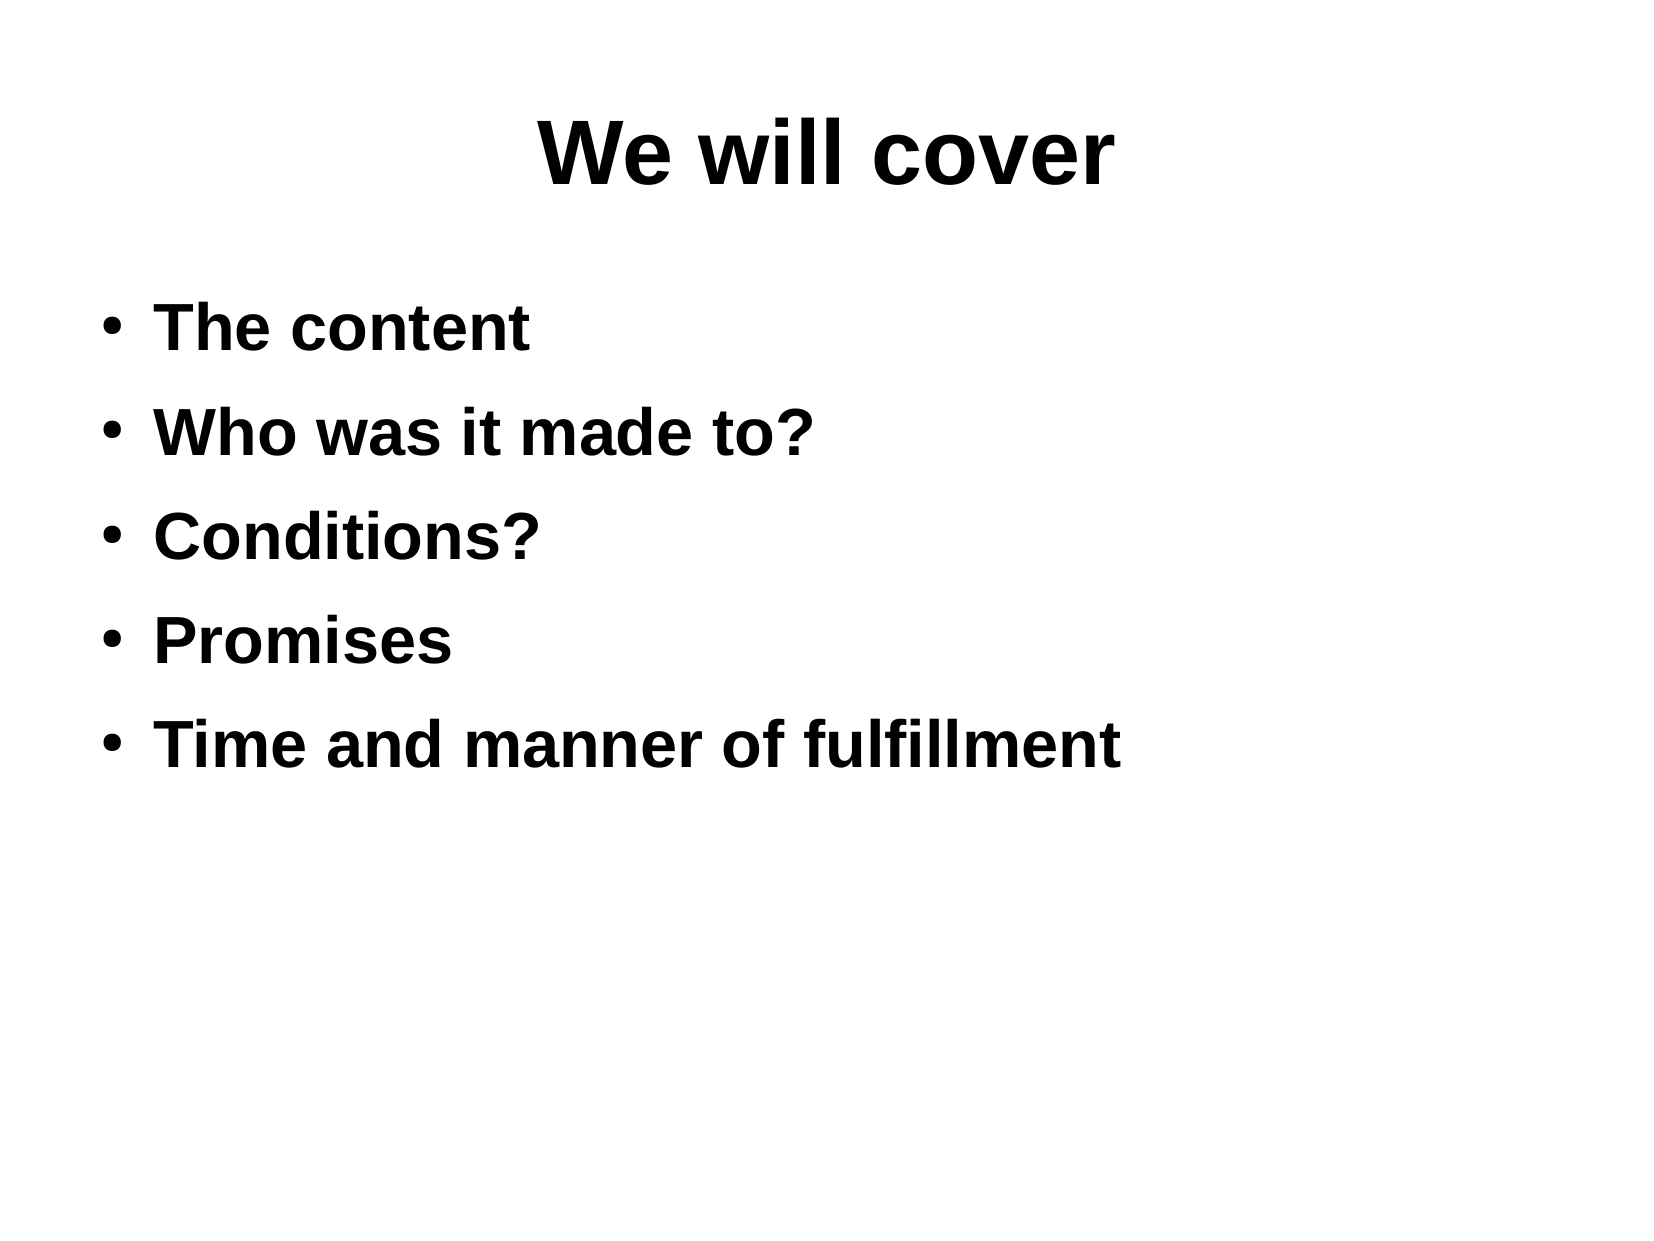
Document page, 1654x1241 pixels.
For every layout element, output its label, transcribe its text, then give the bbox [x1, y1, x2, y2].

list The content Who was it made to? Conditions? Promises Time and manner of fulfillment [82, 290, 1571, 1109]
title We will cover [82, 49, 1571, 257]
